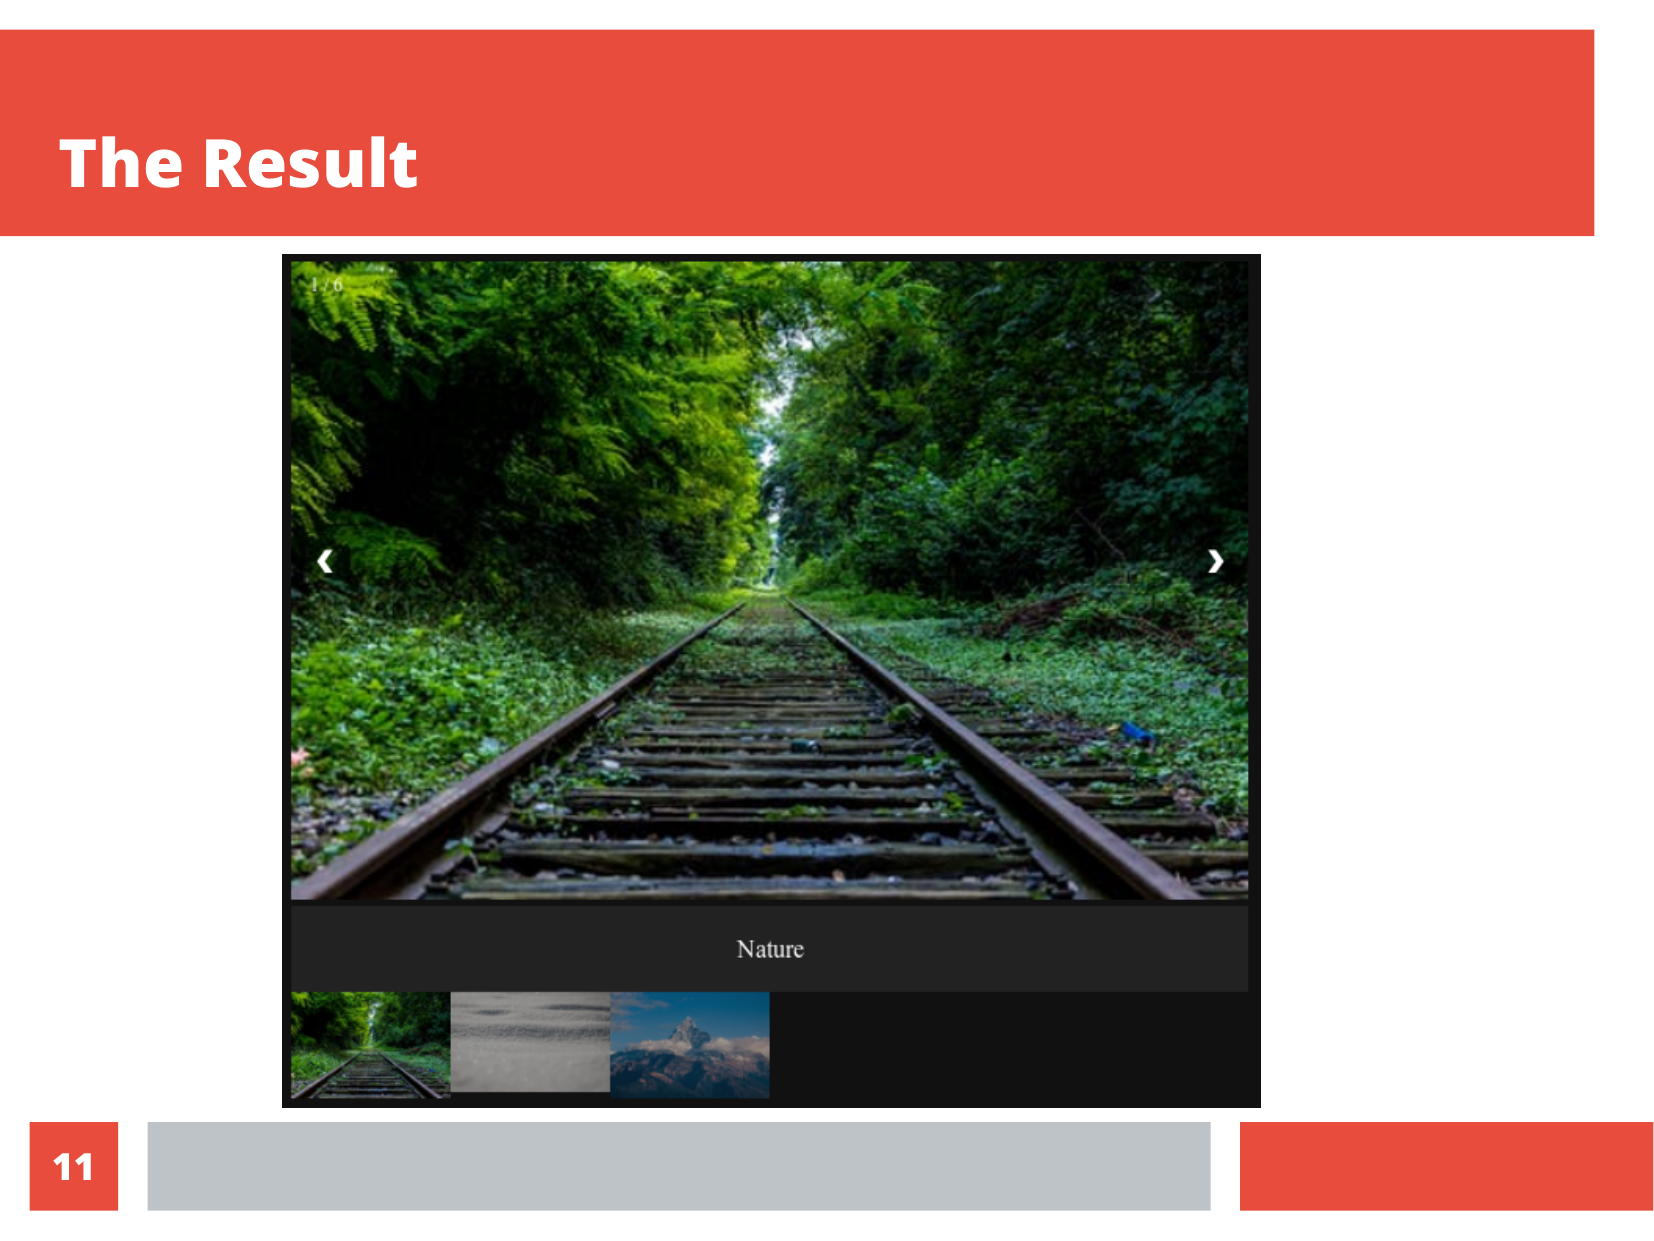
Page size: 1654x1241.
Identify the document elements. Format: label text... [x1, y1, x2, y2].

title The Result [59, 59, 1595, 207]
picture [282, 254, 1261, 1108]
